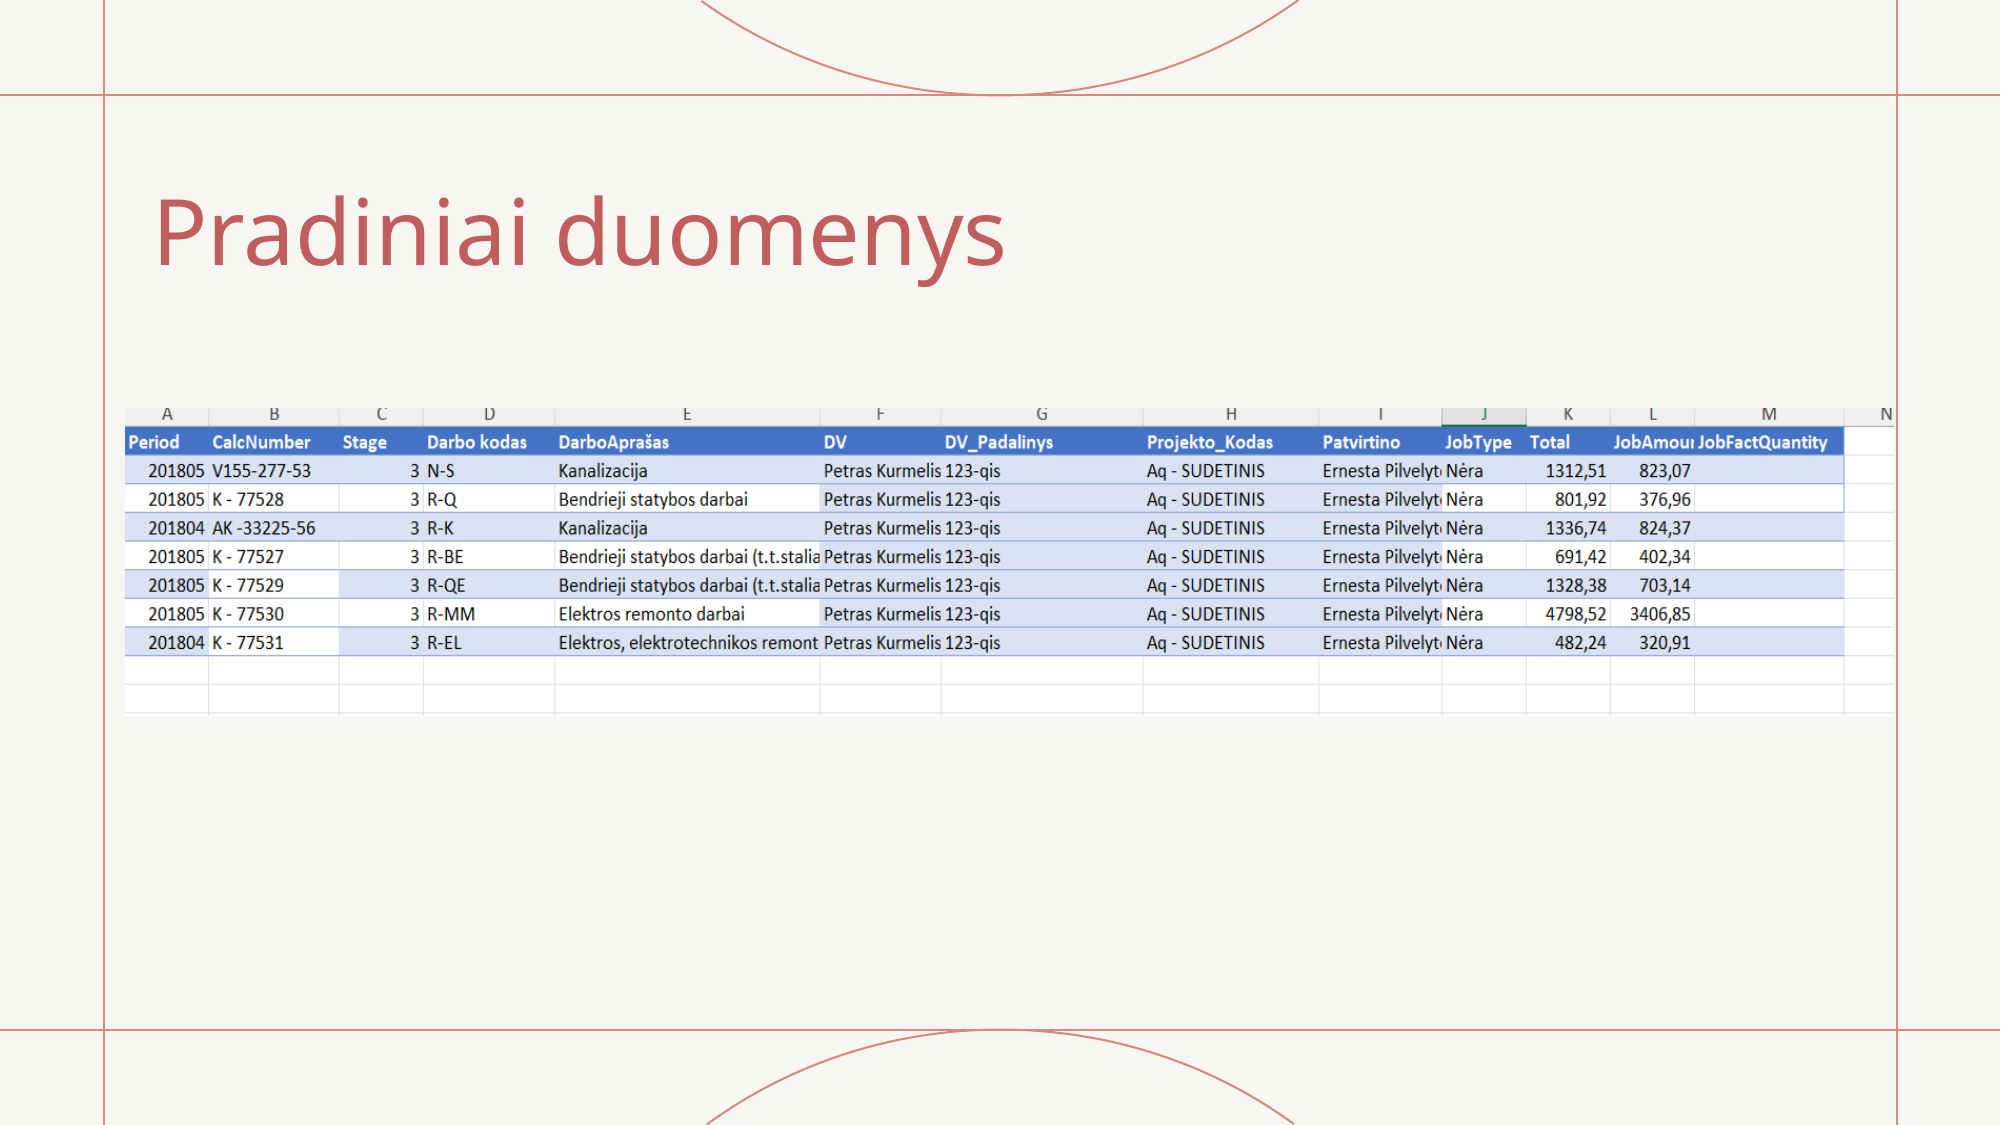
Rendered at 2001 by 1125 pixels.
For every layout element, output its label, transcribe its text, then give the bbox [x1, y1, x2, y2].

title Pradiniai duomenys [137, 120, 1863, 338]
picture [125, 409, 1894, 716]
